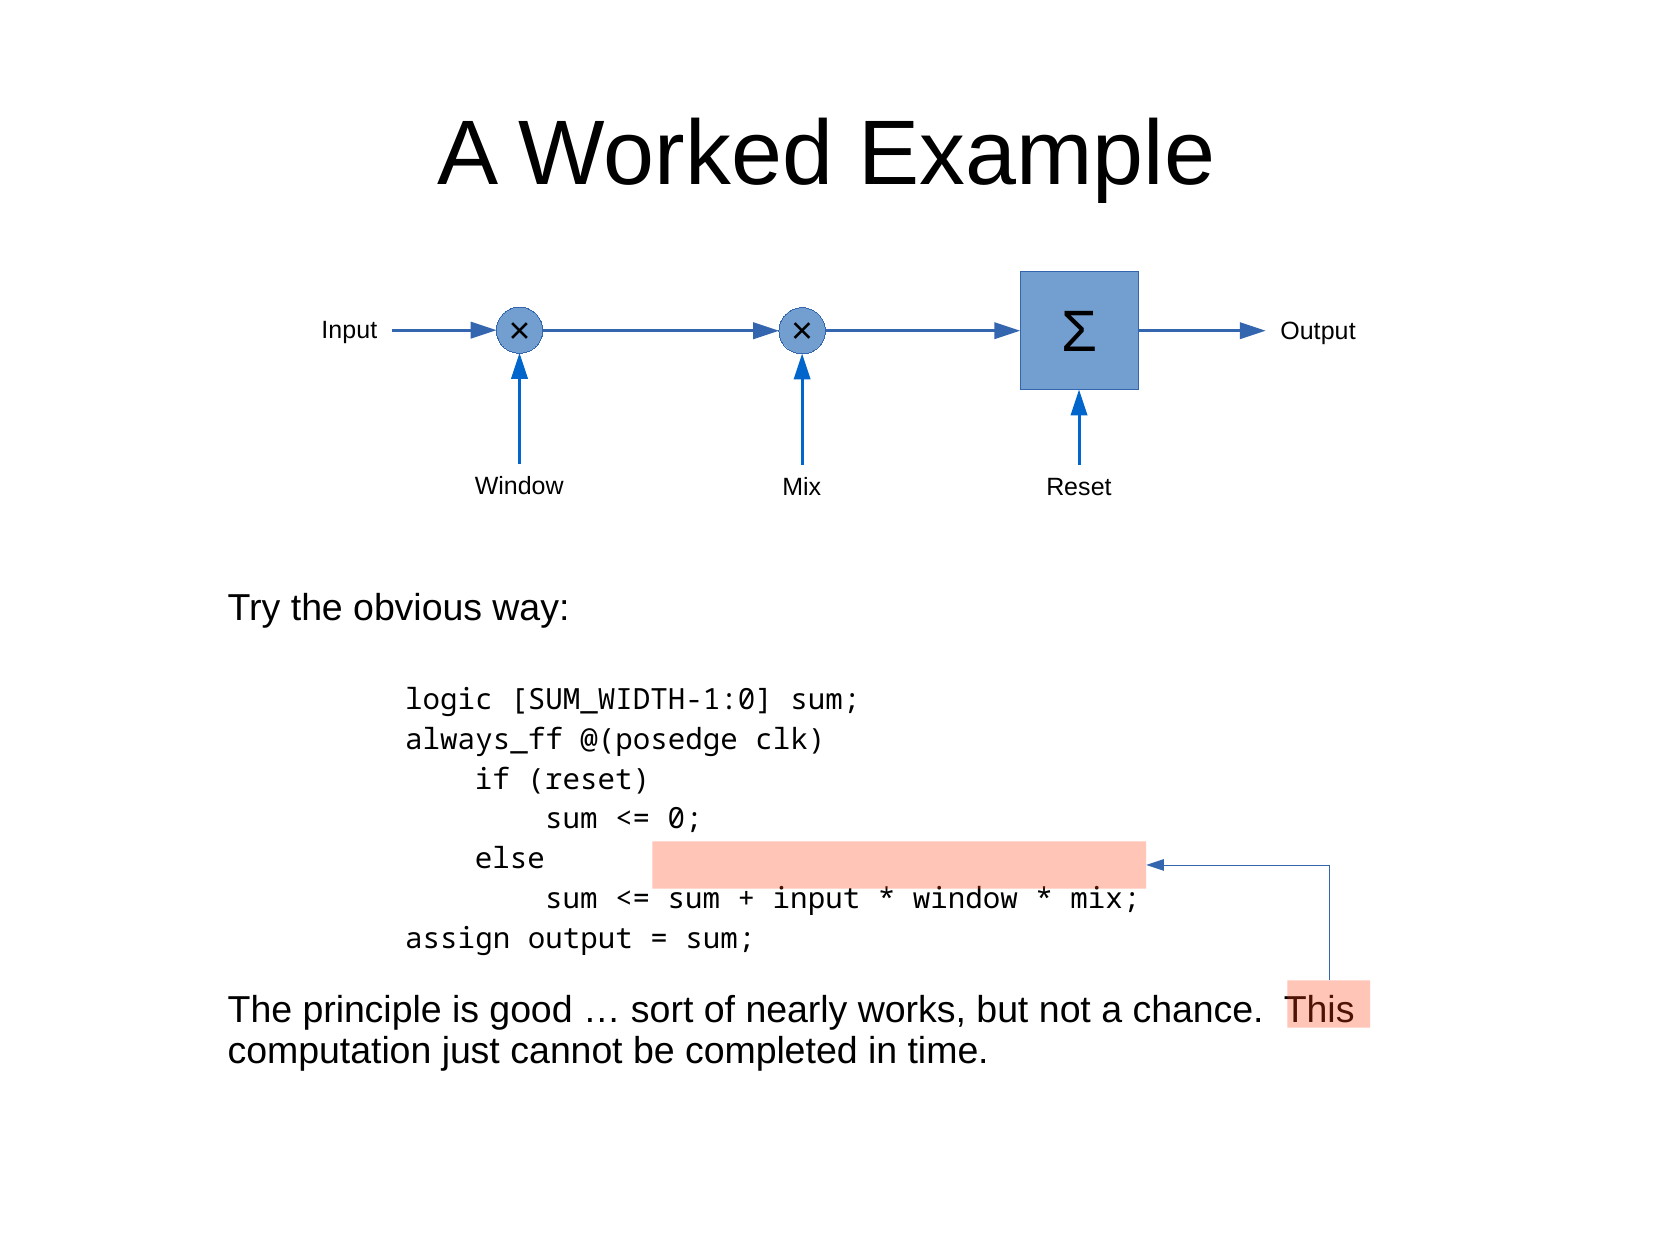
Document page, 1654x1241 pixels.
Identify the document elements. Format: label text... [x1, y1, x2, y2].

text_box Output [1265, 309, 1371, 353]
text_box × [778, 307, 826, 354]
text_box × [496, 307, 543, 354]
text_box Σ [1020, 271, 1139, 390]
text_box Reset [1031, 465, 1127, 508]
text_box Input [306, 308, 392, 352]
title A Worked Example [82, 49, 1571, 257]
text_box logic [SUM_WIDTH-1:0] sum; always_ff @(posedge clk) if (reset) sum <= 0; else sum <= sum + input * window * mix; assign output = sum; [390, 670, 1156, 926]
text_box Mix [767, 465, 837, 508]
text_box Window [460, 464, 579, 508]
text_box The principle is good … sort of nearly works, but not a chance. This computation just cannot be completed in time. [212, 980, 1453, 1080]
text_box [1287, 980, 1371, 1028]
text_box [652, 841, 1147, 889]
text_box Try the obvious way: [212, 578, 587, 637]
